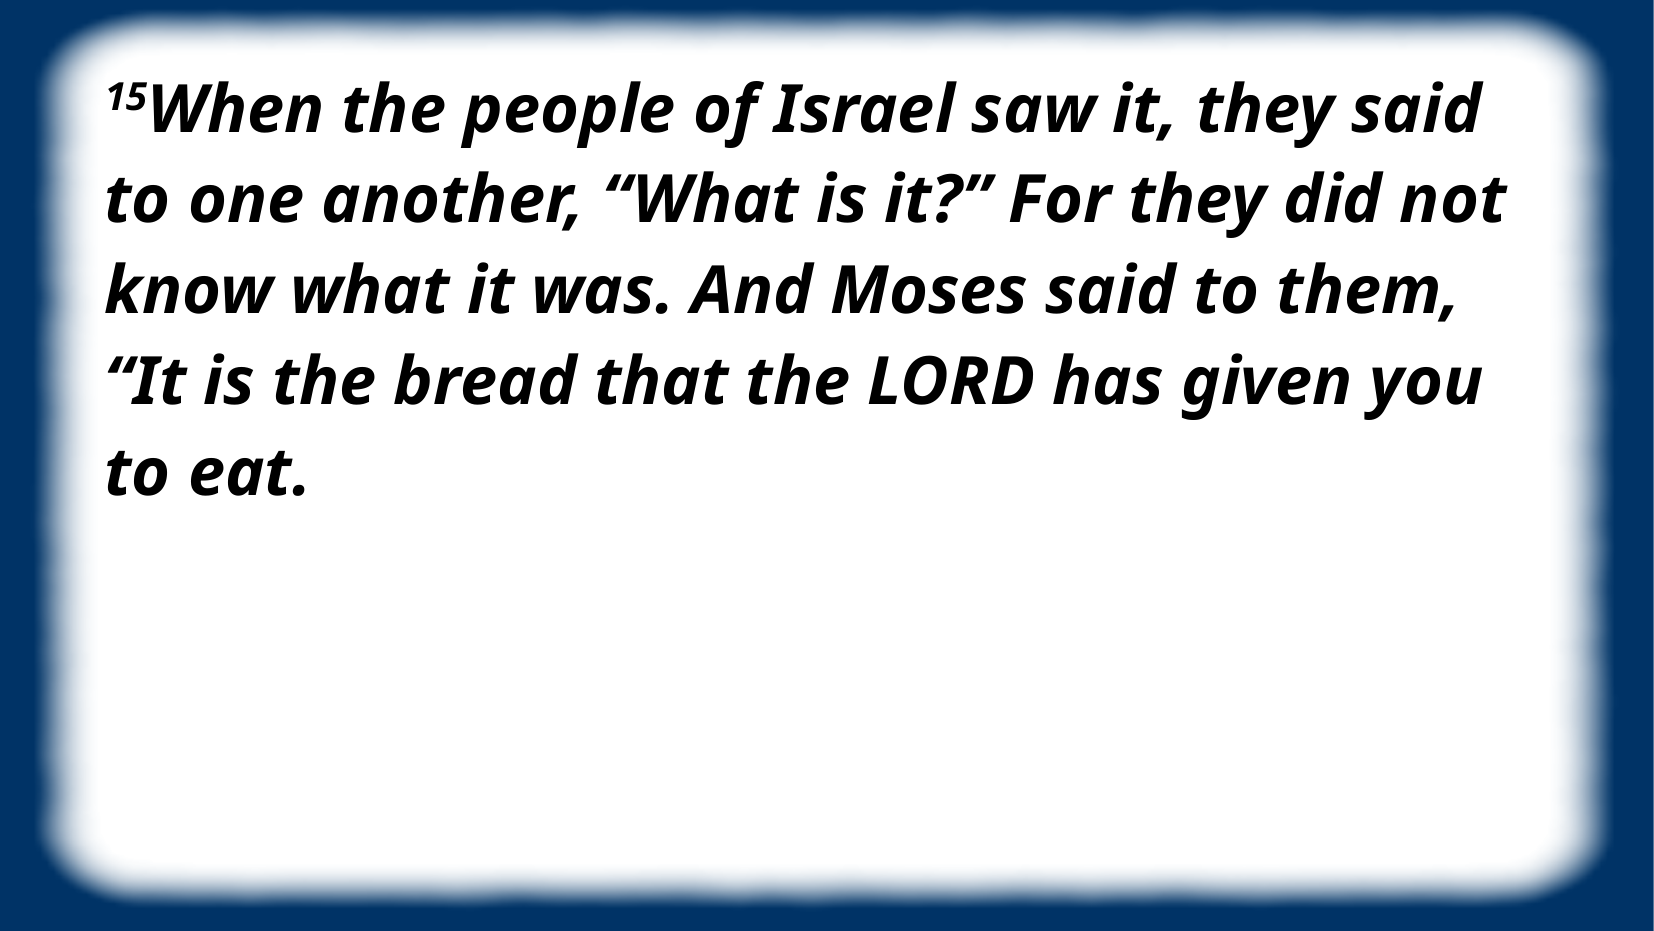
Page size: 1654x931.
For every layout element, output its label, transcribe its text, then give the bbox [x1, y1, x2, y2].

text_box 15When the people of Israel saw it, they said to one another, “What is it?” For they did not know what it was. And Moses said to them, “It is the bread that the LORD has given you to eat. [90, 53, 1576, 451]
picture [0, 0, 1654, 931]
